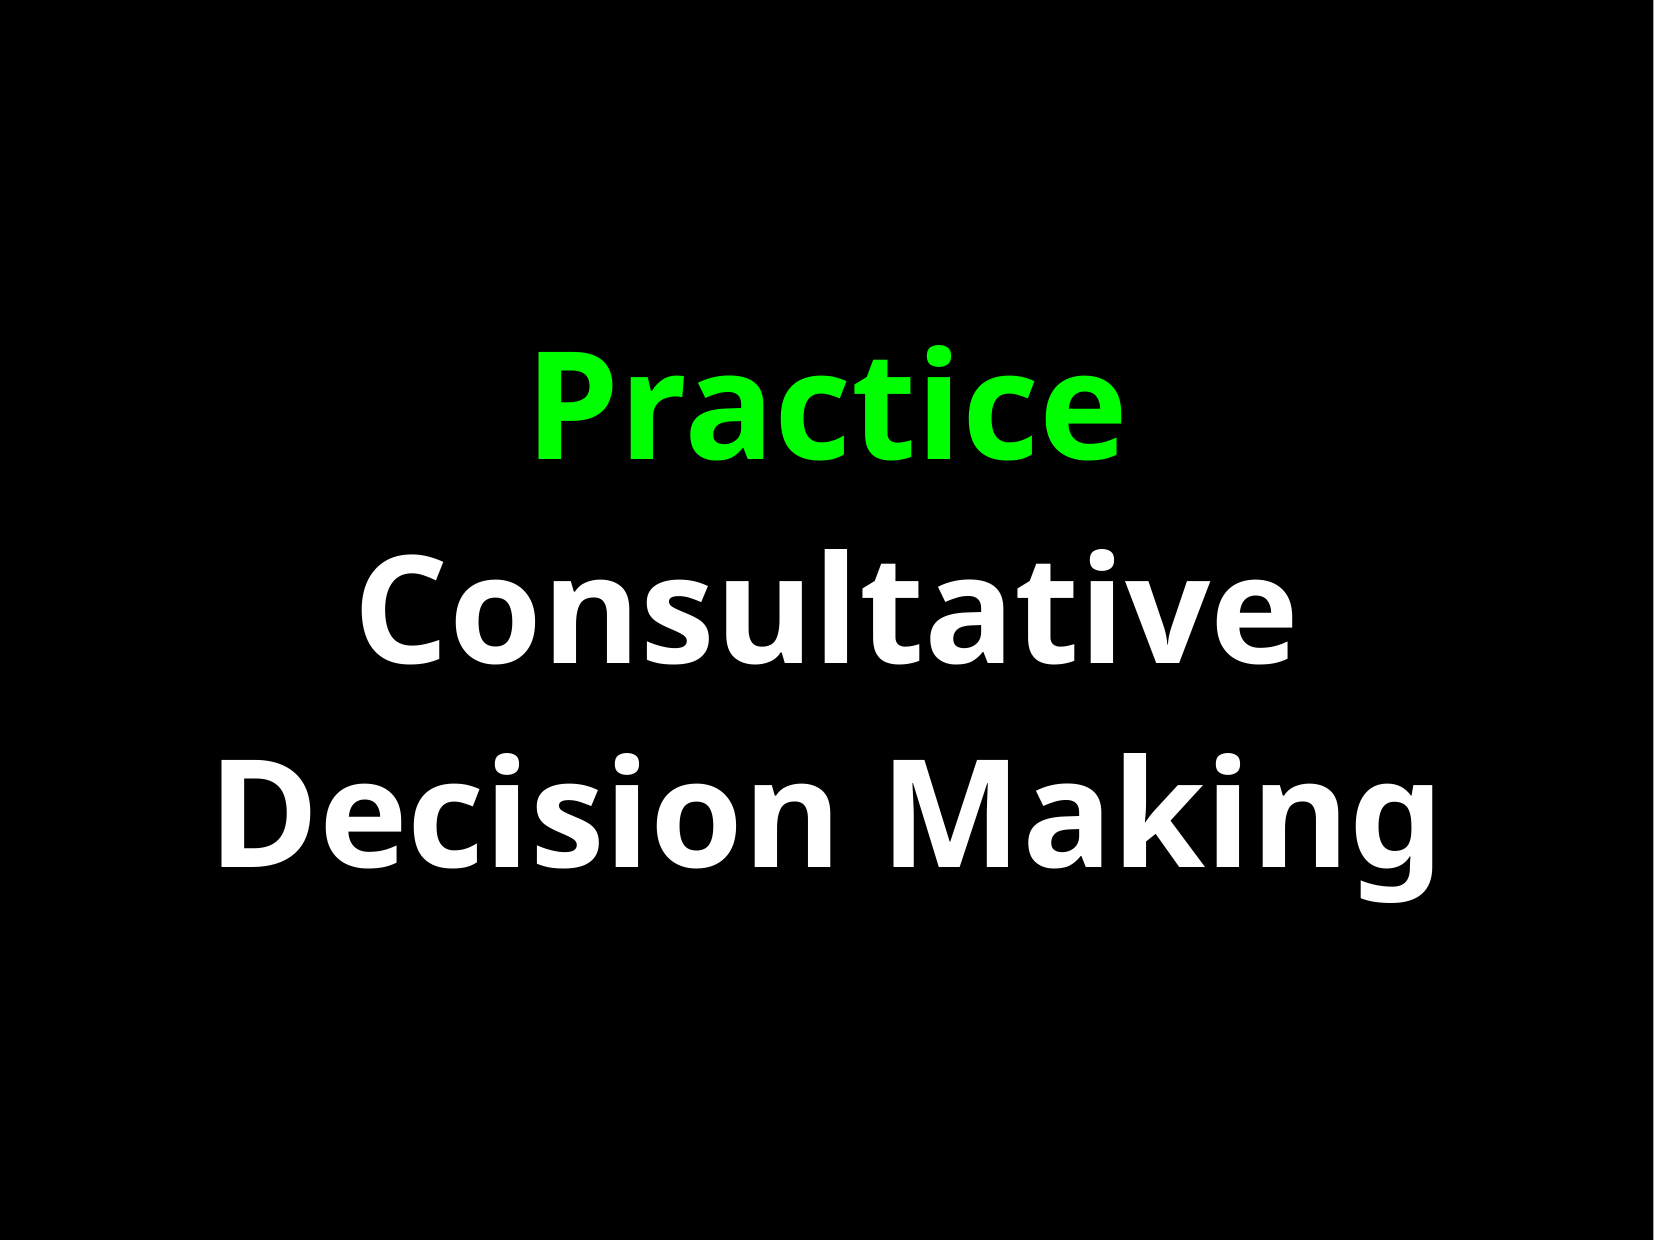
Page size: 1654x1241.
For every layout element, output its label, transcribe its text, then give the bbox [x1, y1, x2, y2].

title Practice Consultative Decision Making [82, 66, 1571, 1145]
